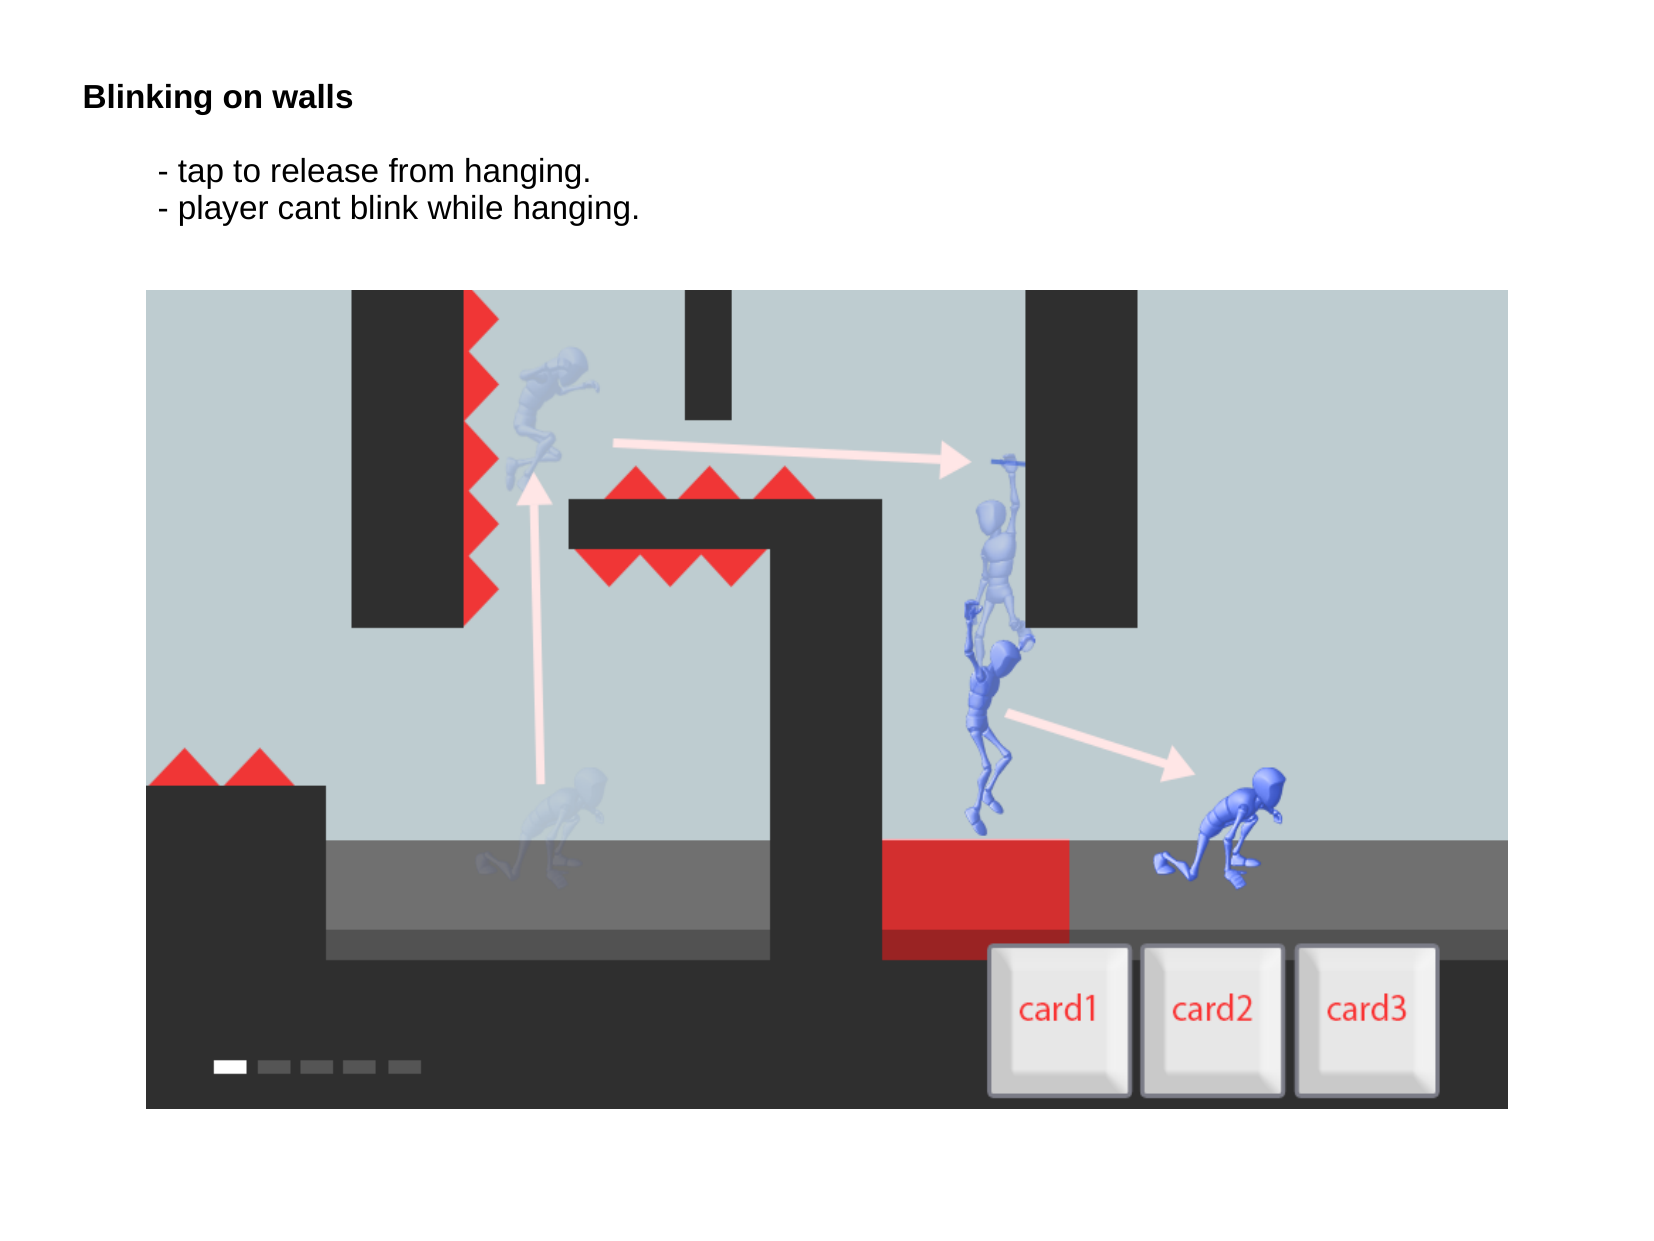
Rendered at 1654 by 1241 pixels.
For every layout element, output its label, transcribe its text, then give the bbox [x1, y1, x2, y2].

title Blinking on walls - tap to release from hanging. - player cant blink while hanging. [82, 49, 1571, 257]
picture [146, 290, 1508, 1109]
